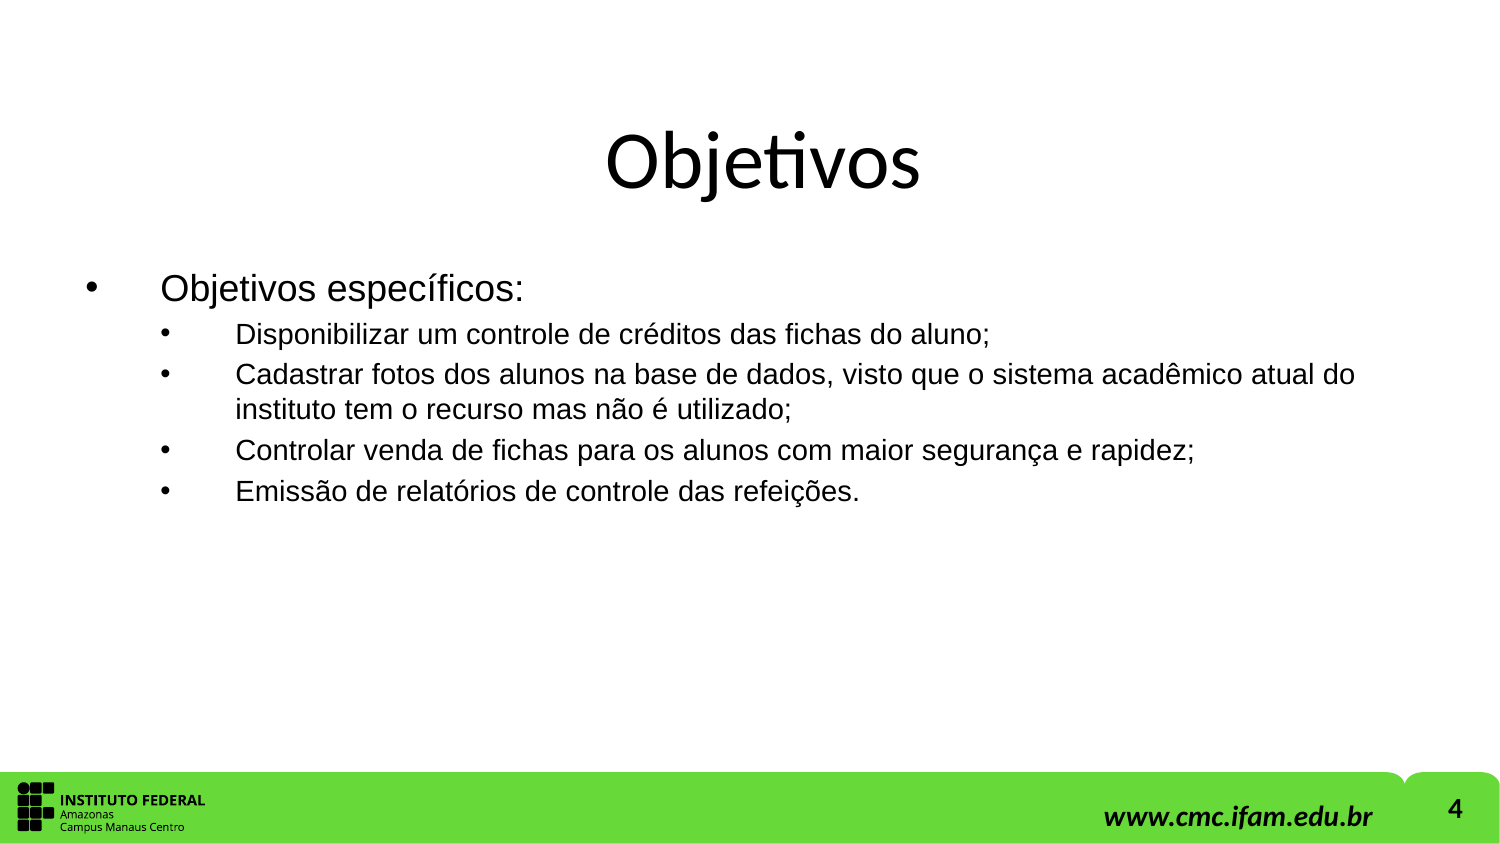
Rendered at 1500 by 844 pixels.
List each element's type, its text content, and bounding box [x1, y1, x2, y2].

slide_number 4 [1411, 784, 1500, 830]
text_box [0, 772, 1500, 844]
title Objetivos [66, 119, 1462, 191]
text_box www.cmc.ifam.edu.br [927, 789, 1388, 840]
subtitle Objetivos específicos: Disponibilizar um controle de créditos das fichas do aluno; Cadastrar fotos dos alunos na base de dados, visto que o sistema acadêmico atual do instituto tem o recurso mas não é utilizado; Controlar venda de fichas para os alunos com maior segurança e rapidez; Emissão de relatórios de controle das refeições. [70, 256, 1461, 676]
